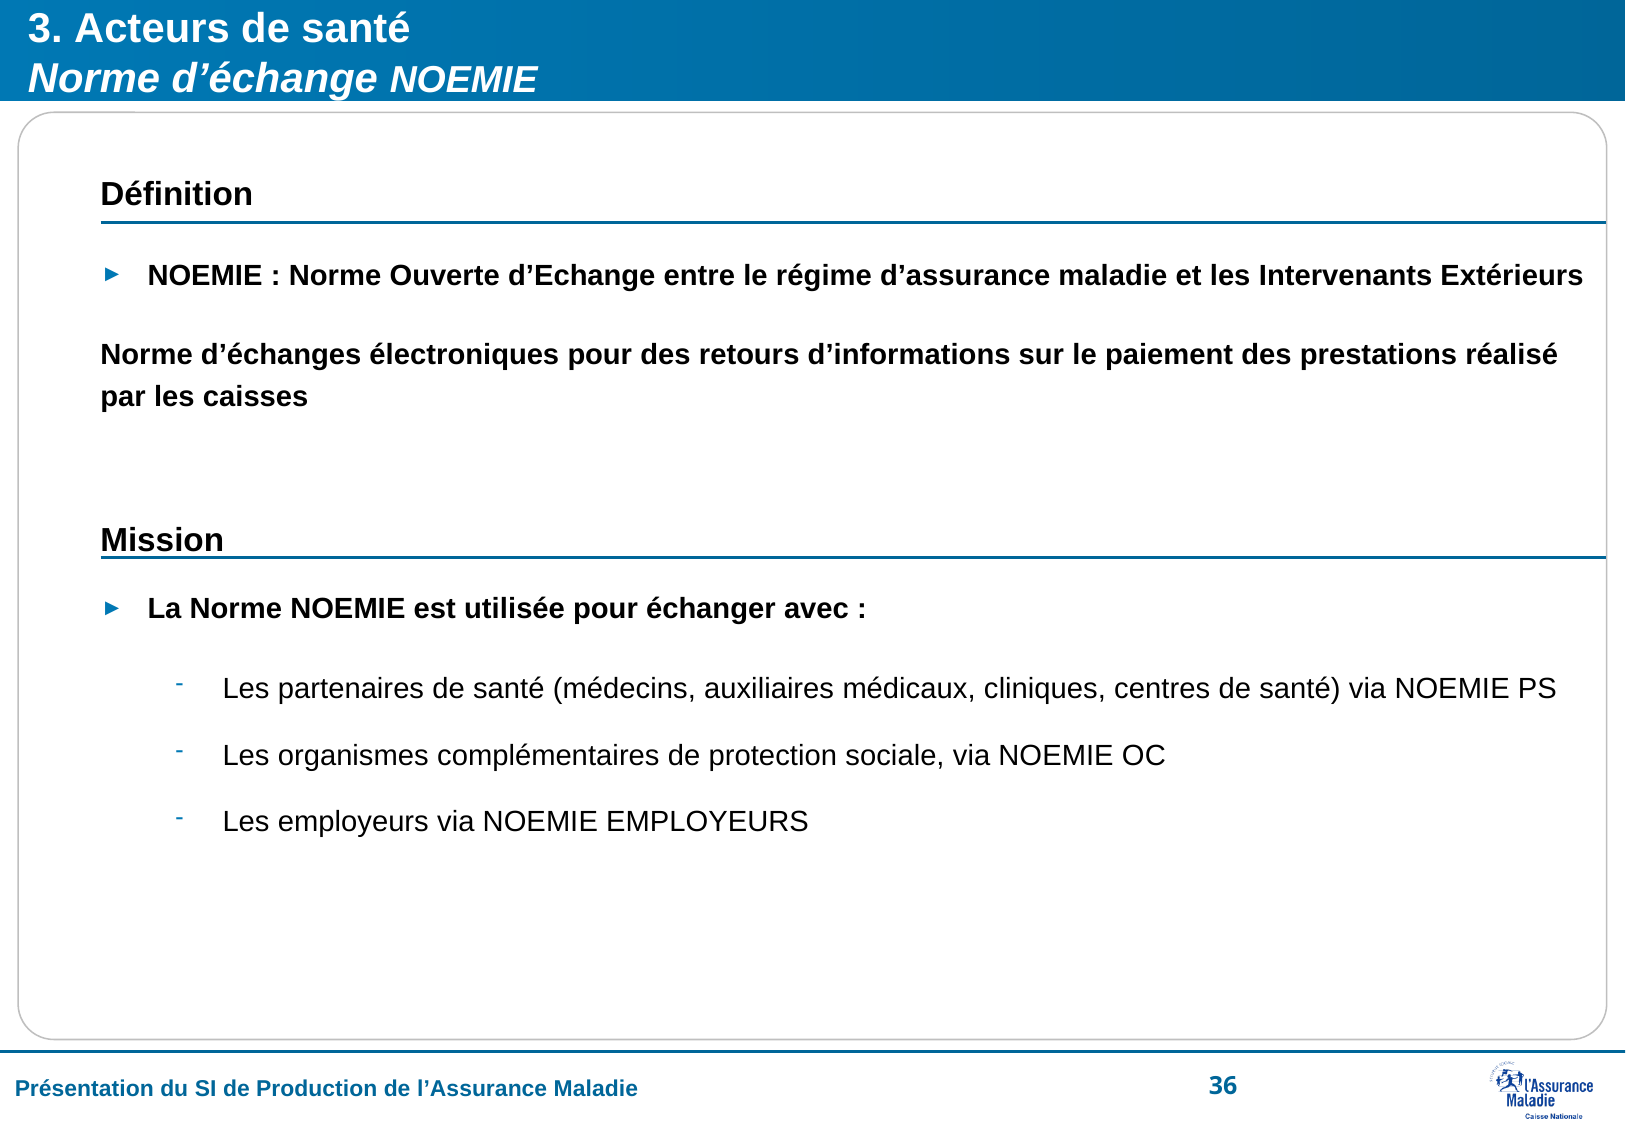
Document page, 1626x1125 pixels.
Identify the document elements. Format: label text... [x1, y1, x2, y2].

text_box Définition NOEMIE : Norme Ouverte d’Echange entre le régime d’assurance maladie et les Intervenants Extérieurs Norme d’échanges électroniques pour des retours d’informations sur le paiement des prestations réalisé par les caisses Mission La Norme NOEMIE est utilisée pour échanger avec : Les partenaires de santé (médecins, auxiliaires médicaux, cliniques, centres de santé) via NOEMIE PS Les organismes complémentaires de protection sociale, via NOEMIE OC Les employeurs via NOEMIE EMPLOYEURS [100, 170, 1607, 838]
picture [1484, 1056, 1595, 1120]
title 3. Acteurs de santé Norme d’échange NOEMIE [12, 3, 1595, 99]
